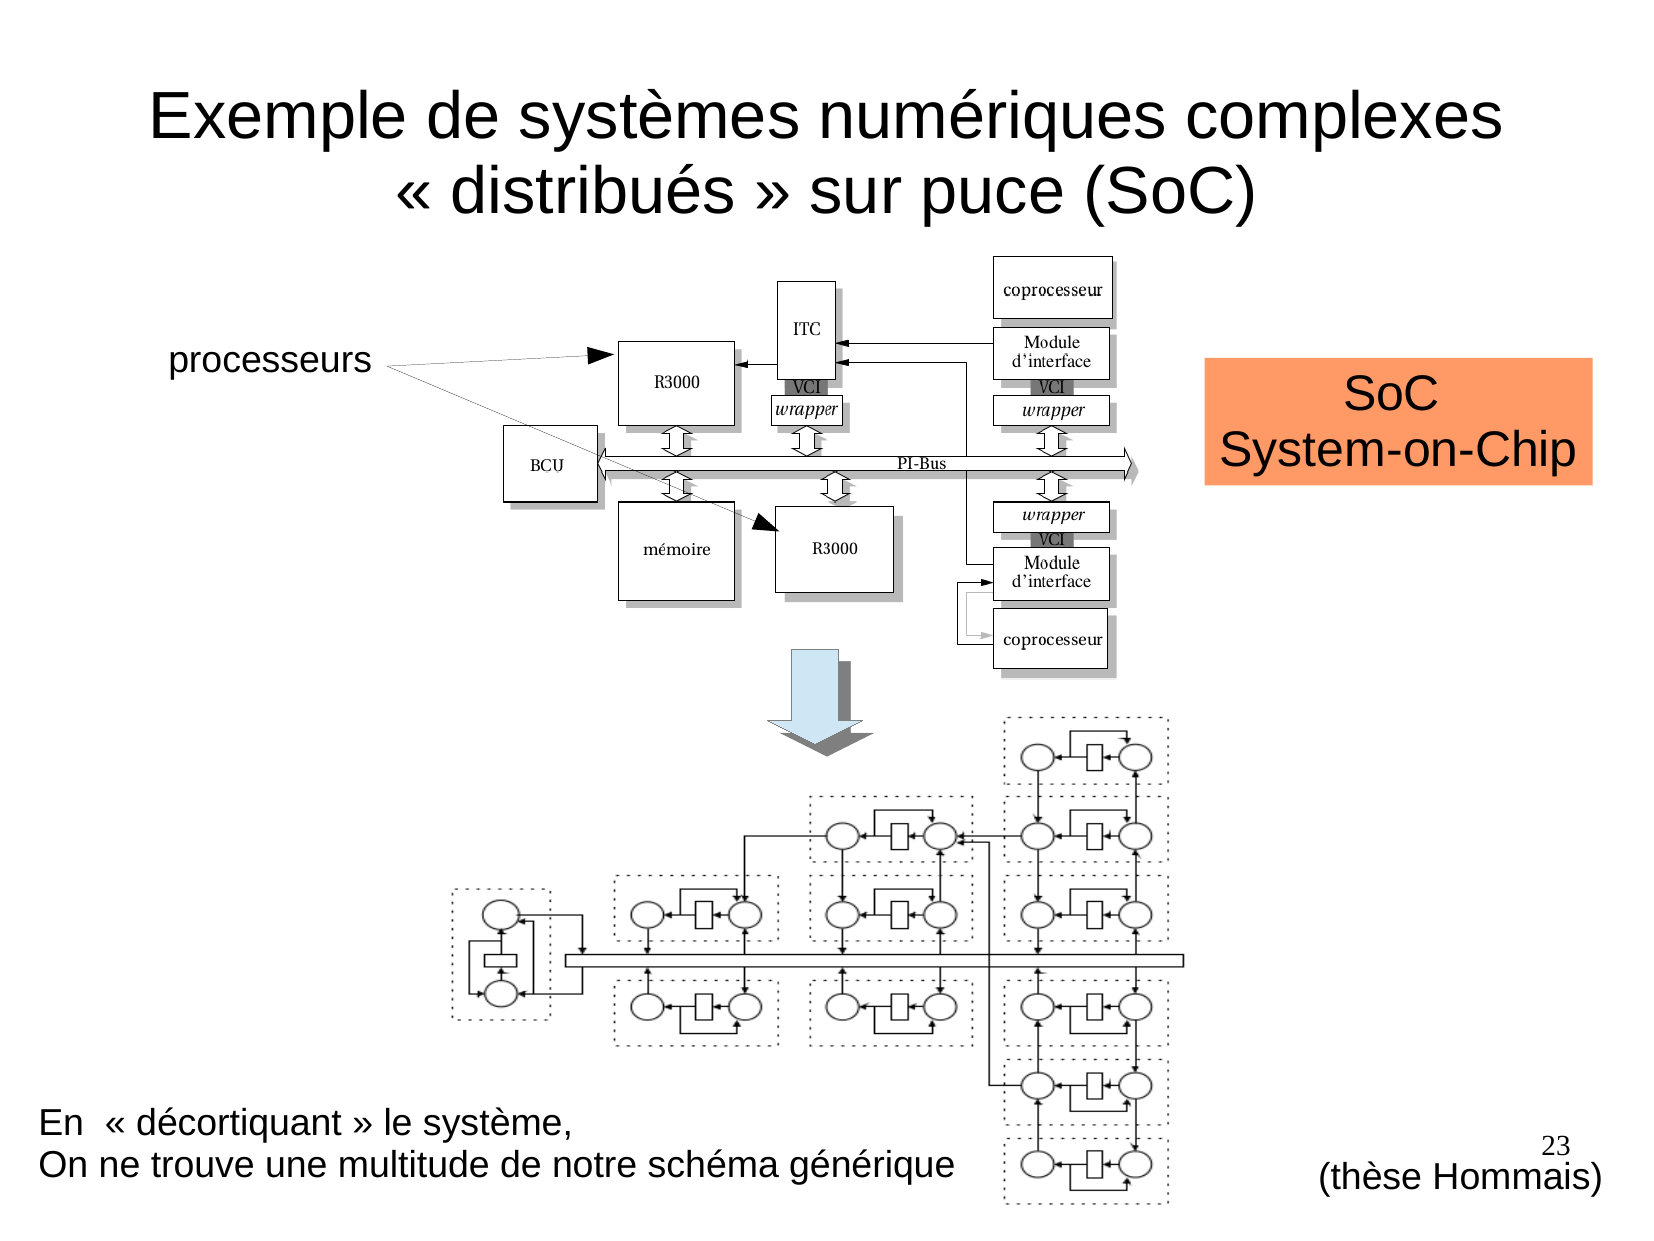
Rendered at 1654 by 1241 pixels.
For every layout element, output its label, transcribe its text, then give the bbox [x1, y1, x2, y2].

title Exemple de systèmes numériques complexes « distribués » sur puce (SoC) [82, 49, 1571, 257]
picture [377, 236, 1241, 1217]
text_box processeurs [153, 330, 387, 388]
text_box [767, 649, 863, 745]
text_box (thèse Hommais) [1303, 1147, 1619, 1205]
text_box SoC System-on-Chip [1204, 357, 1593, 486]
text_box En « décortiquant » le système, On ne trouve une multitude de notre schéma générique [23, 1094, 982, 1193]
